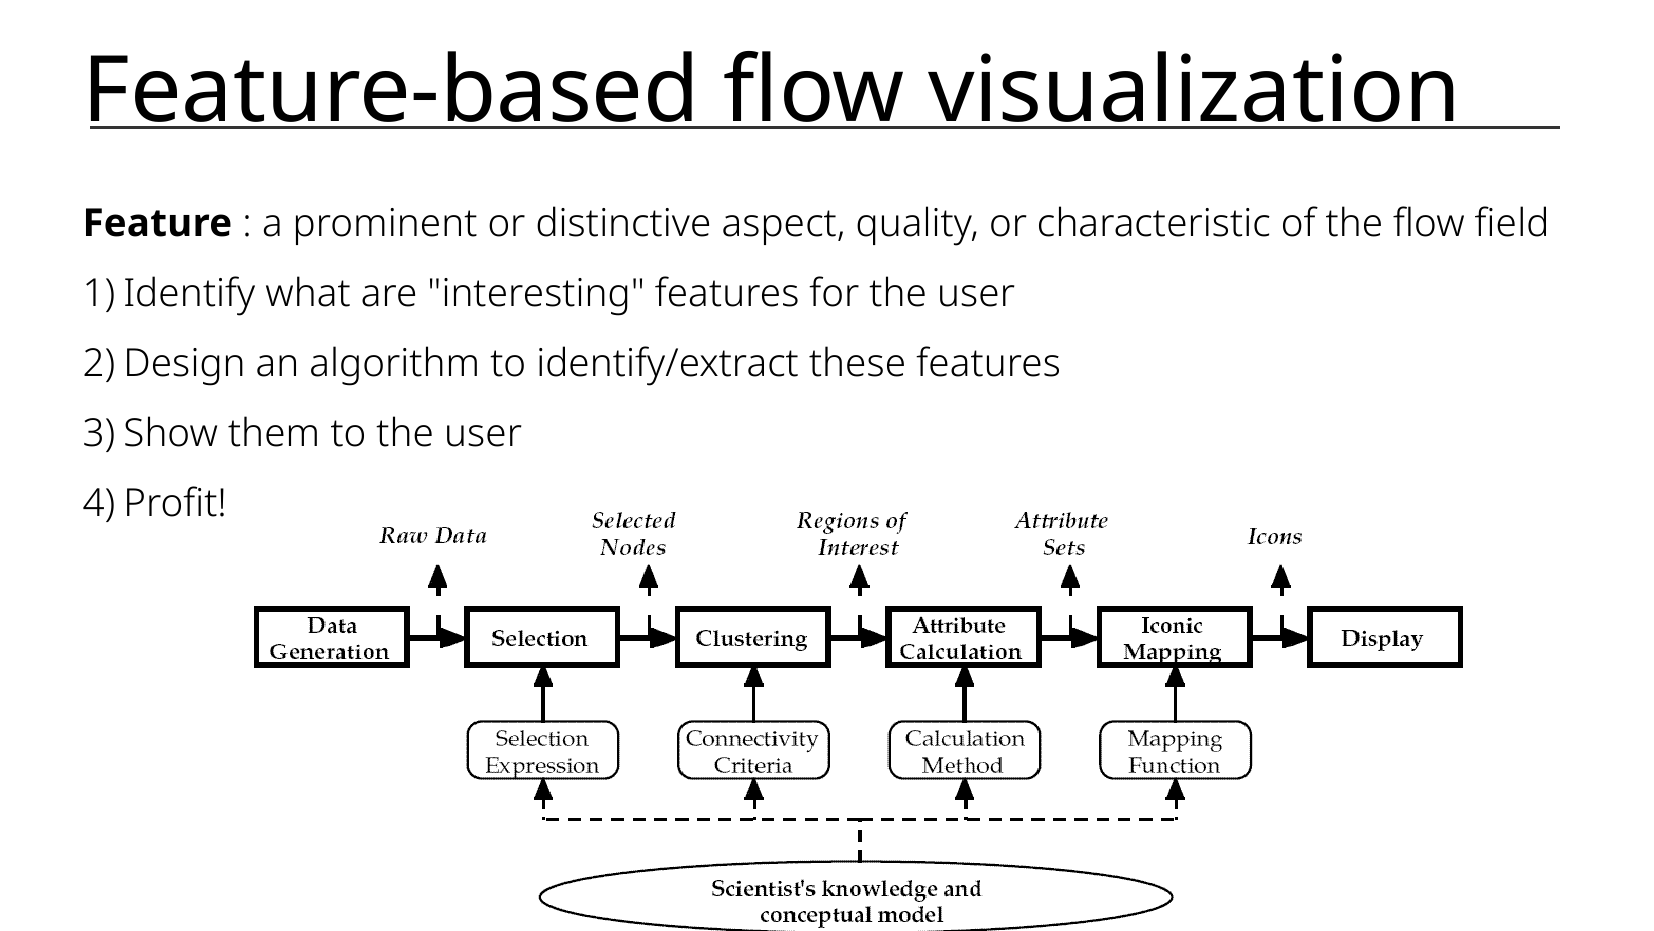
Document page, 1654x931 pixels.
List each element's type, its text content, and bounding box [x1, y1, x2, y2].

list Feature : a prominent or distinctive aspect, quality, or characteristic of the flow field Identify what are "interesting" features for the user Design an algorithm to identify/extract these features Show them to the user Profit! [82, 195, 1571, 586]
title Feature-based flow visualization [82, 32, 1571, 140]
picture [250, 586, 1471, 931]
